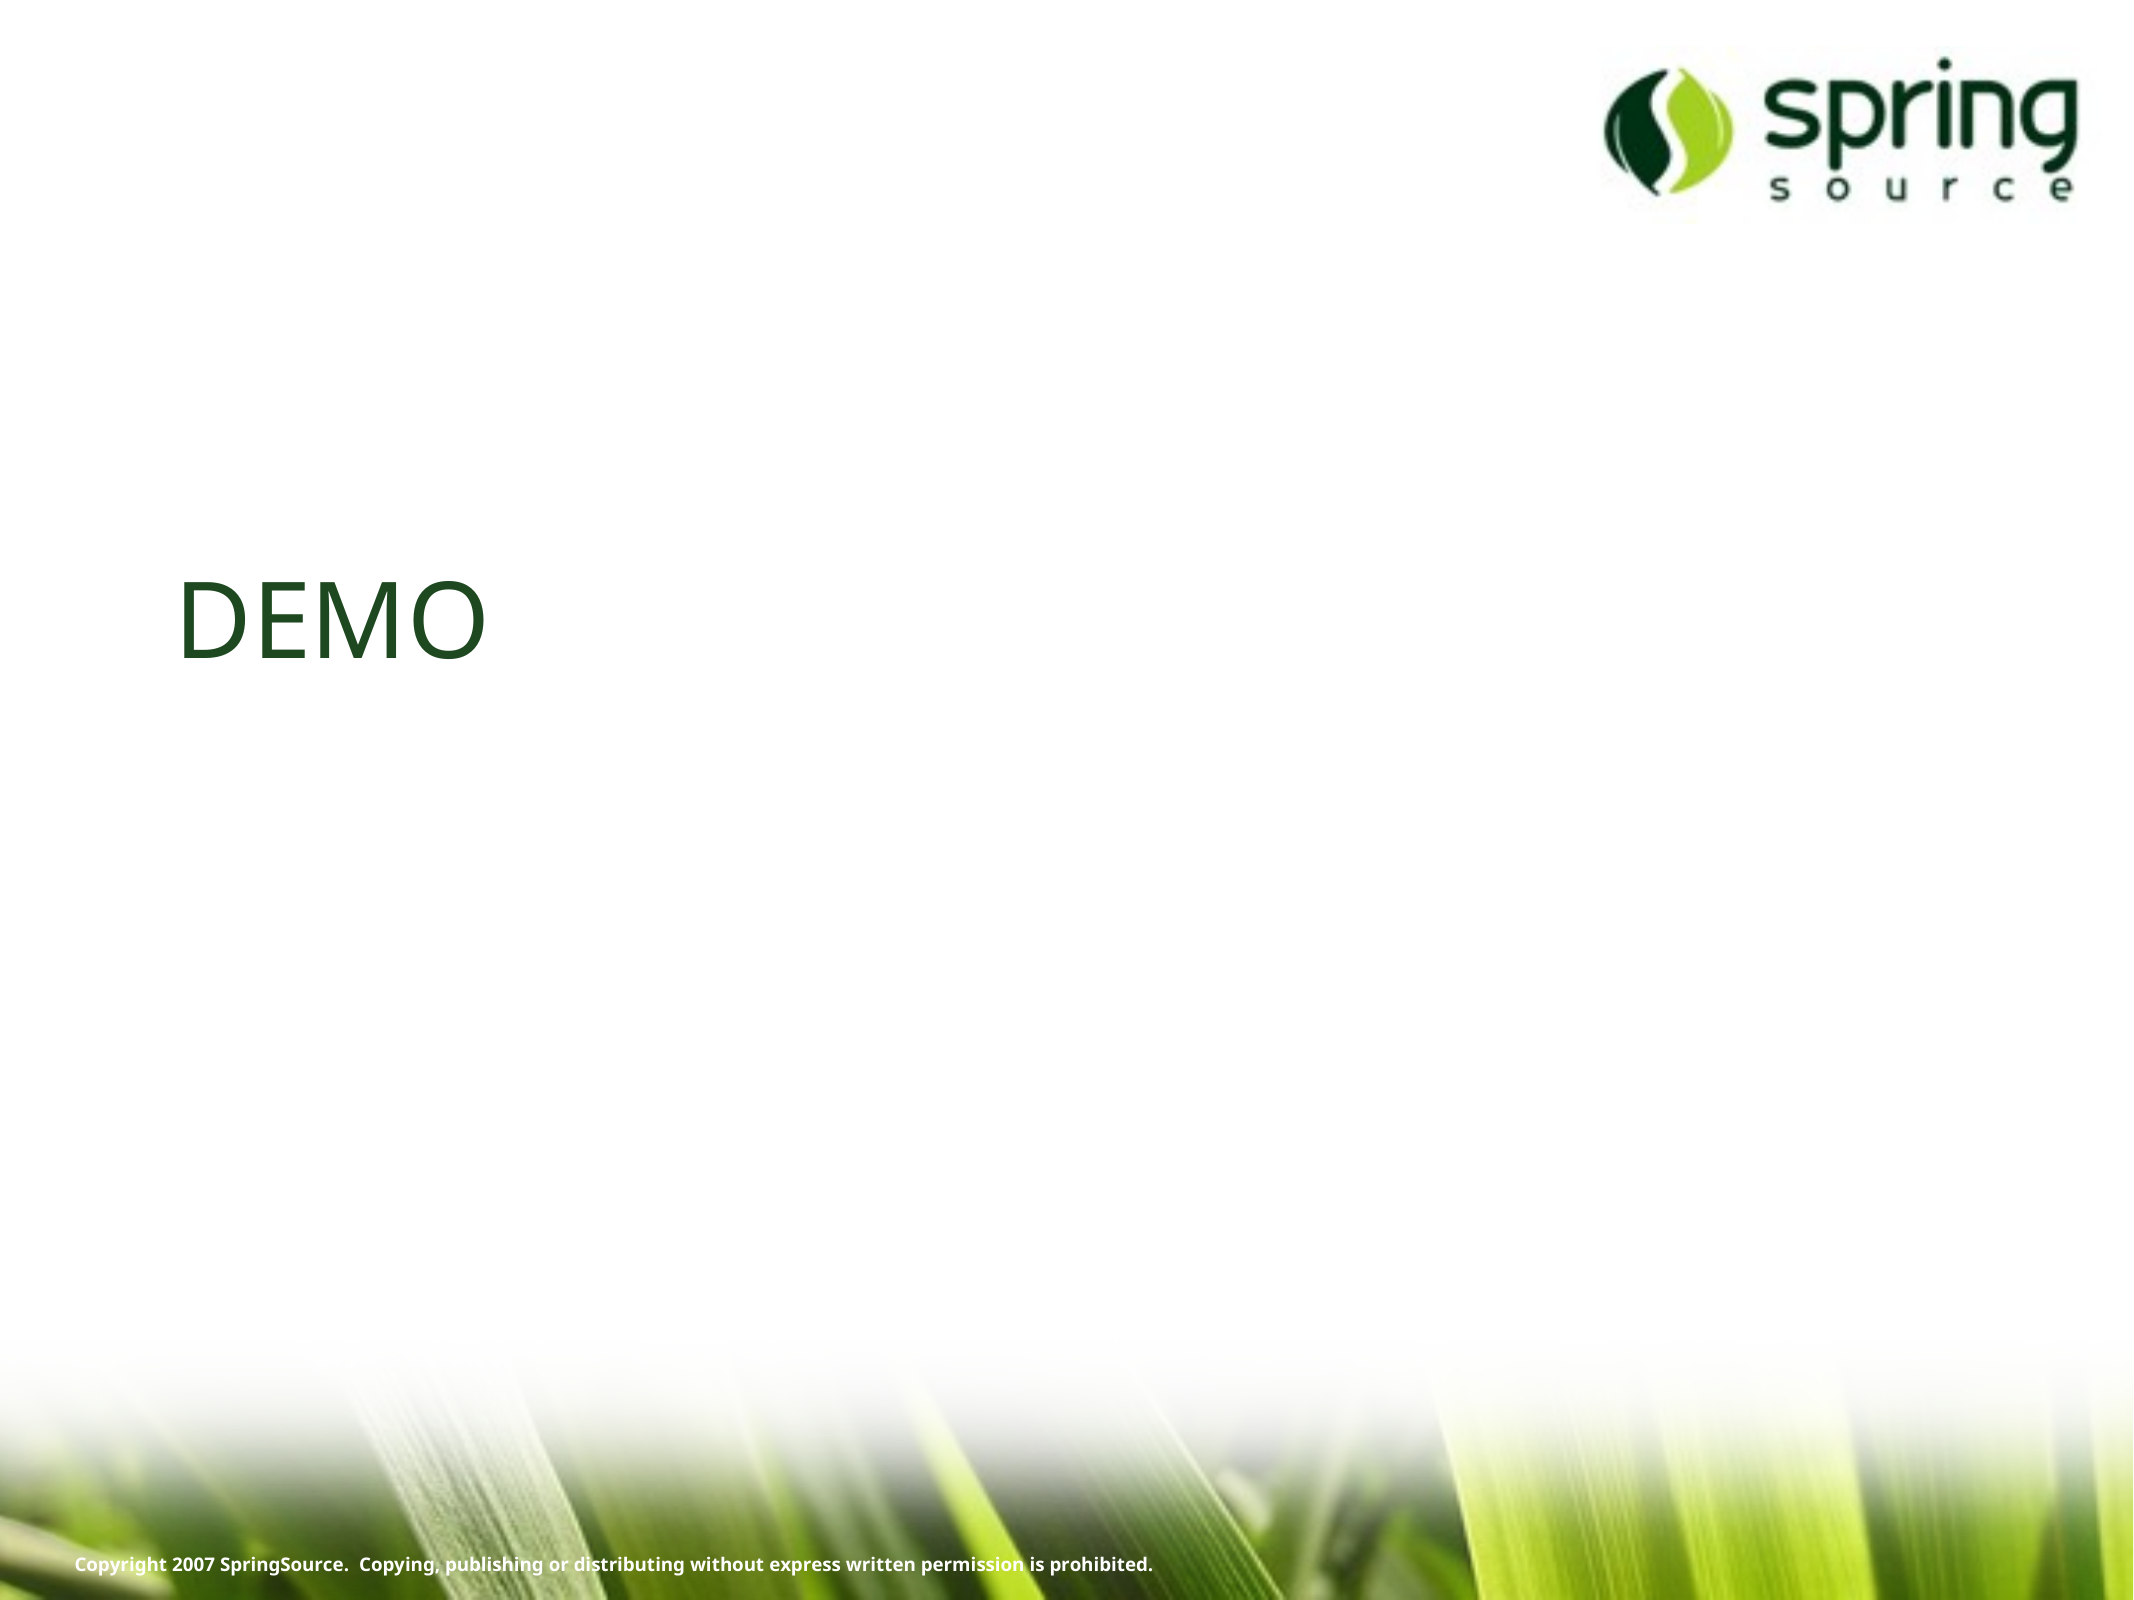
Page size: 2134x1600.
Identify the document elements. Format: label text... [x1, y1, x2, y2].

picture [1555, 46, 2134, 224]
title DEMO [153, 484, 1967, 752]
picture [0, 1340, 2134, 1600]
